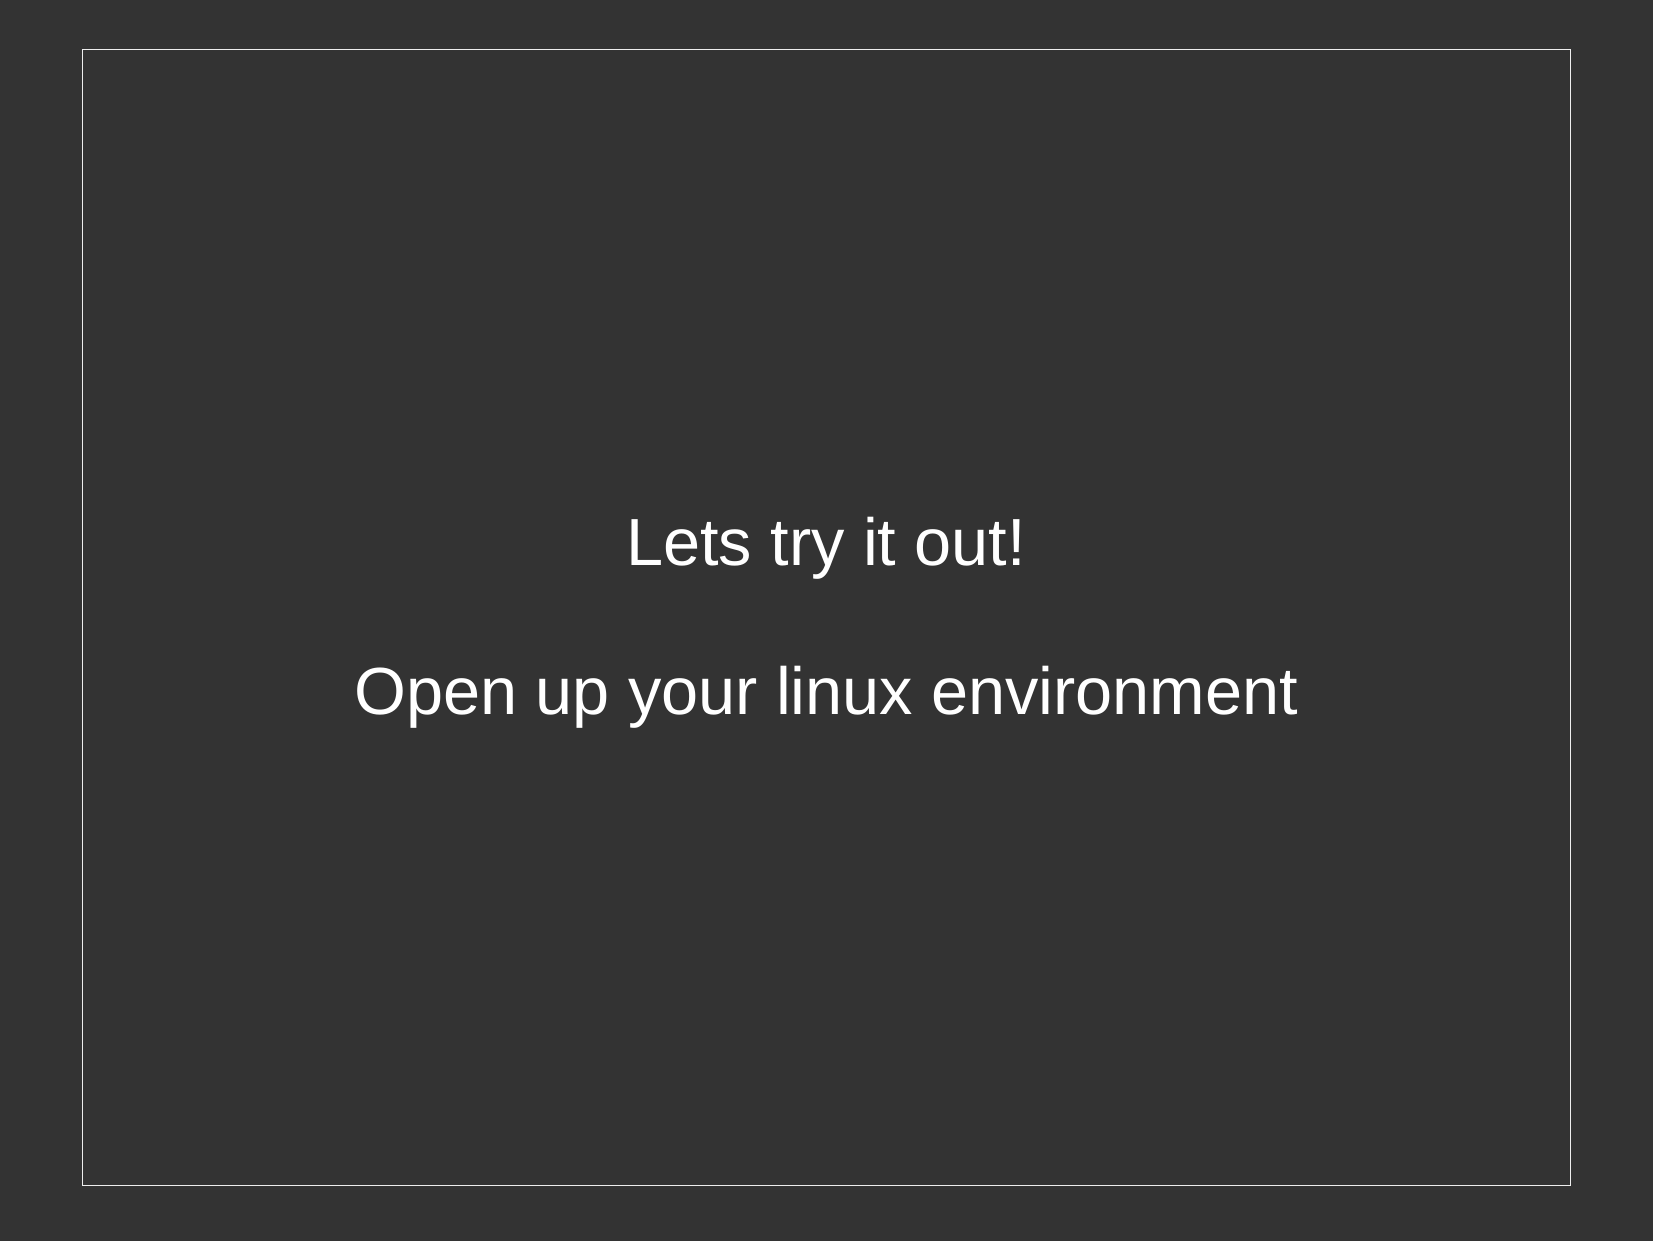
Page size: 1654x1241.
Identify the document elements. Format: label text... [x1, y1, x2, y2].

subtitle Lets try it out! Open up your linux environment [82, 49, 1571, 1186]
